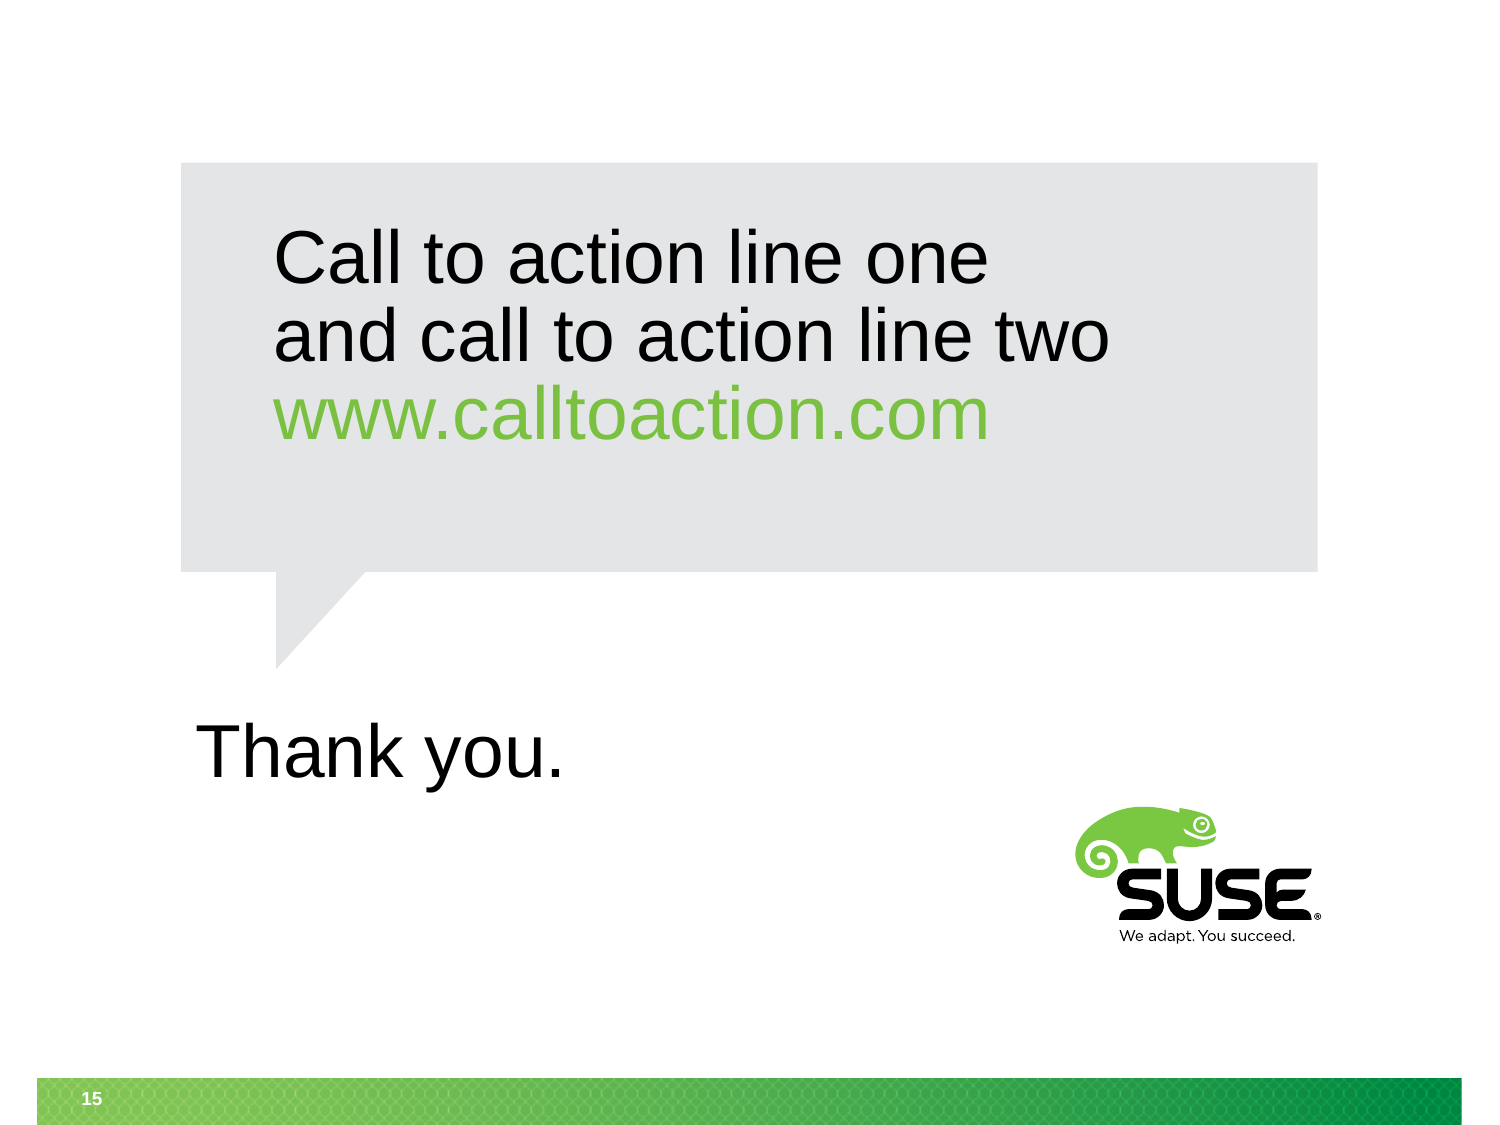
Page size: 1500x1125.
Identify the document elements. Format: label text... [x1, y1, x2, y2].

picture [37, 1078, 1462, 1125]
text_box Call to action line one and call to action line two www.calltoaction.com [259, 213, 1334, 463]
